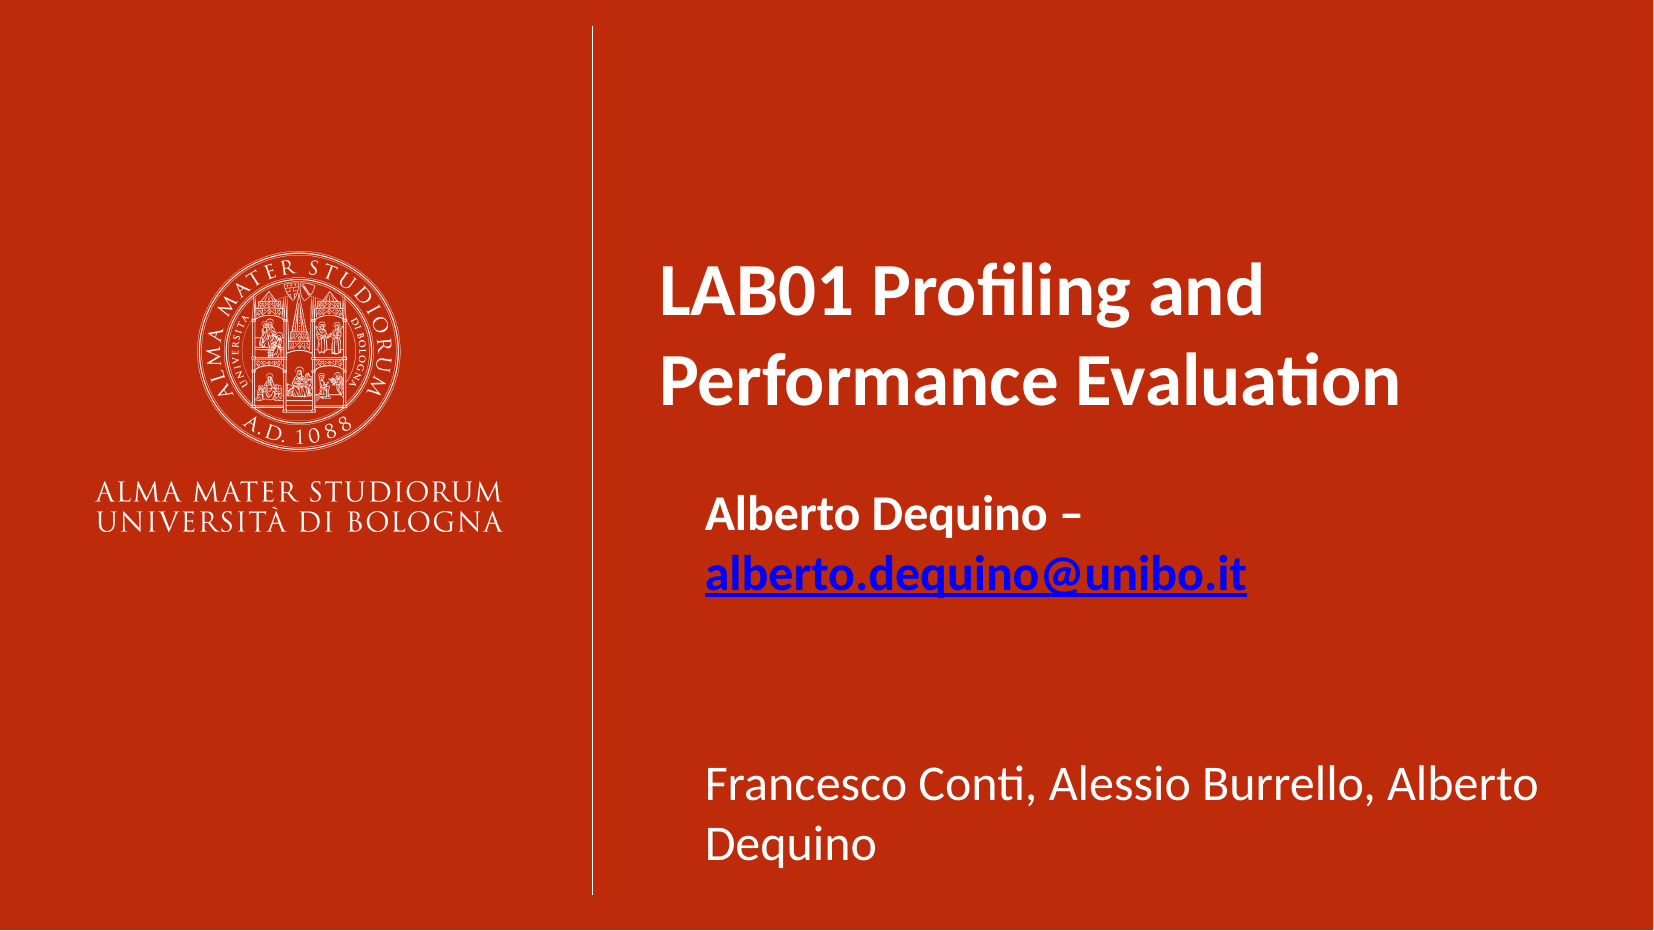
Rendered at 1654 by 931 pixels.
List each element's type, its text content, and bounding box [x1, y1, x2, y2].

text_box Alberto Dequino – alberto.dequino@unibo.it Francesco Conti, Alessio Burrello, Alberto Dequino [690, 472, 1582, 750]
picture [32, 211, 565, 583]
list LAB01 Profiling and Performance Evaluation [644, 22, 1582, 638]
